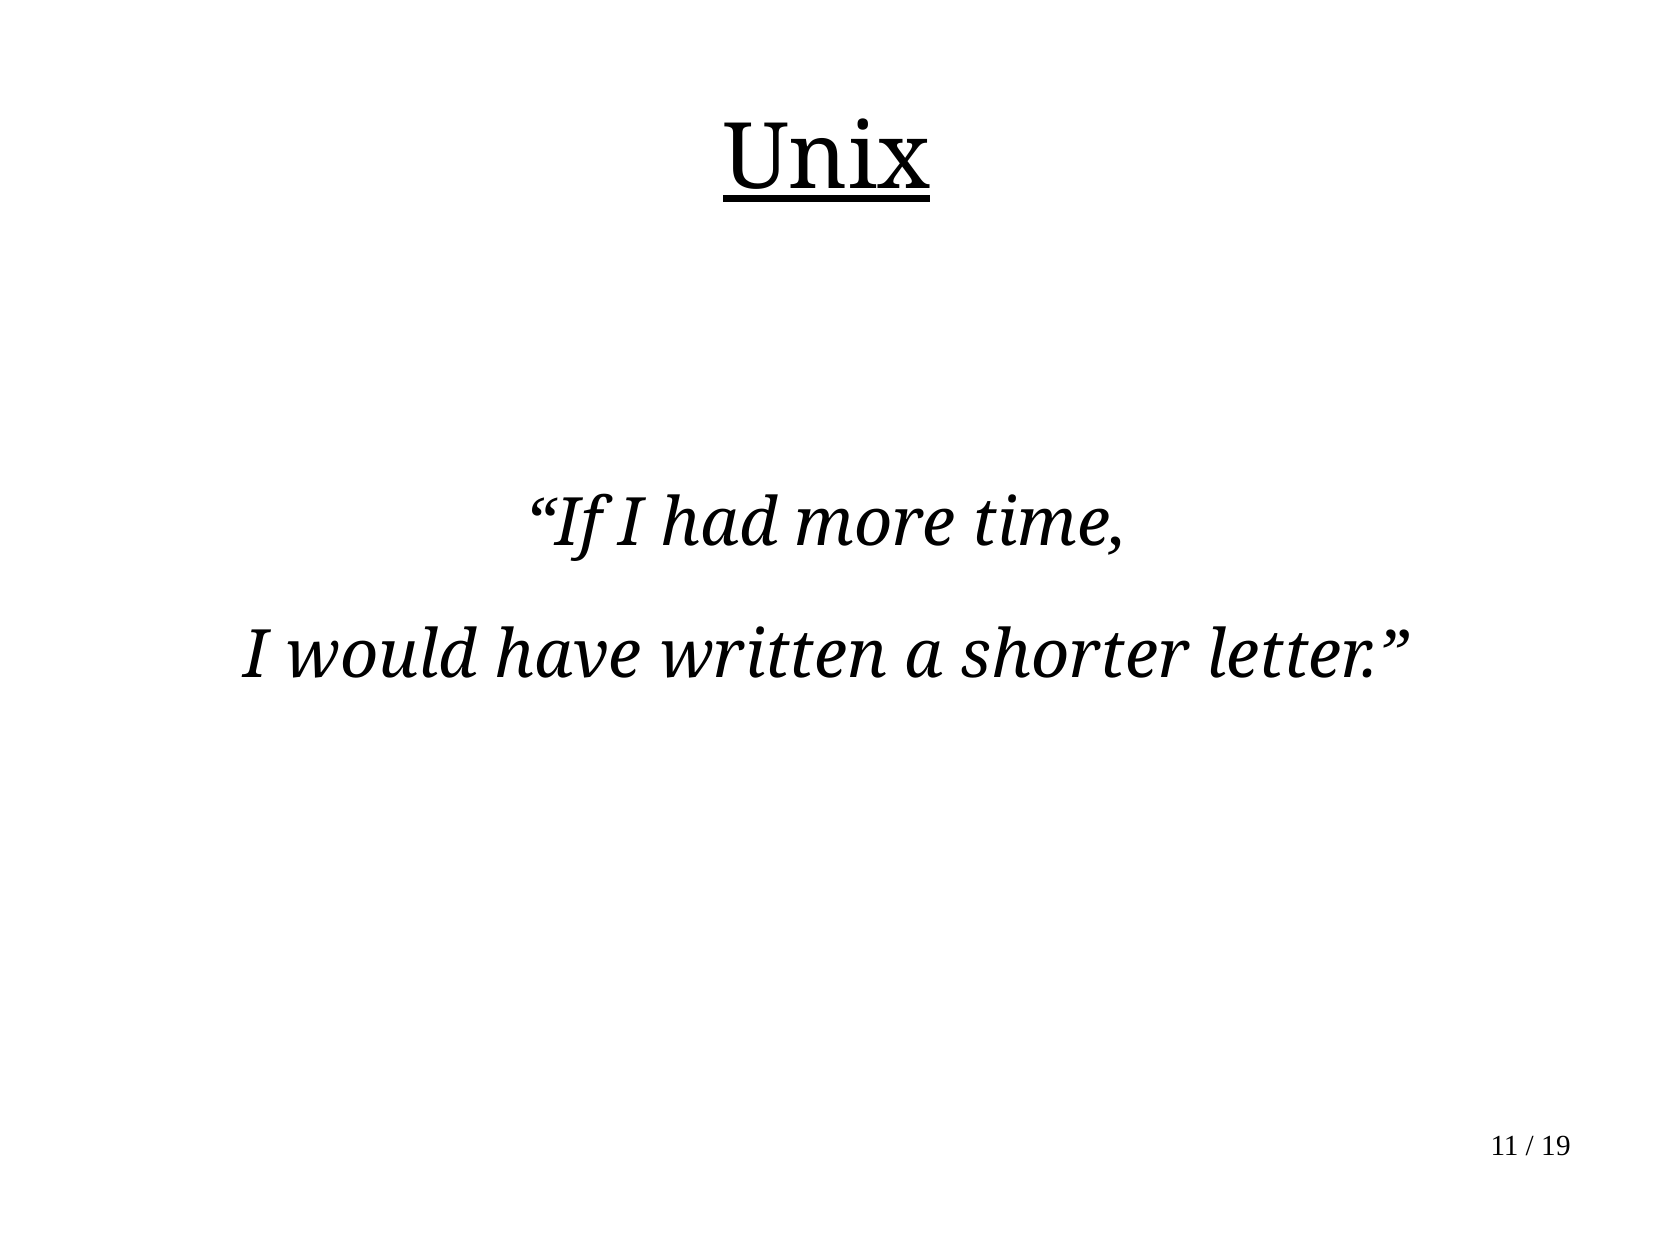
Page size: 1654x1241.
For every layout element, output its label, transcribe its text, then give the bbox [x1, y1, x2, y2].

subtitle “If I had more time, I would have written a shorter letter.” [82, 290, 1571, 1013]
title Unix [82, 49, 1571, 257]
